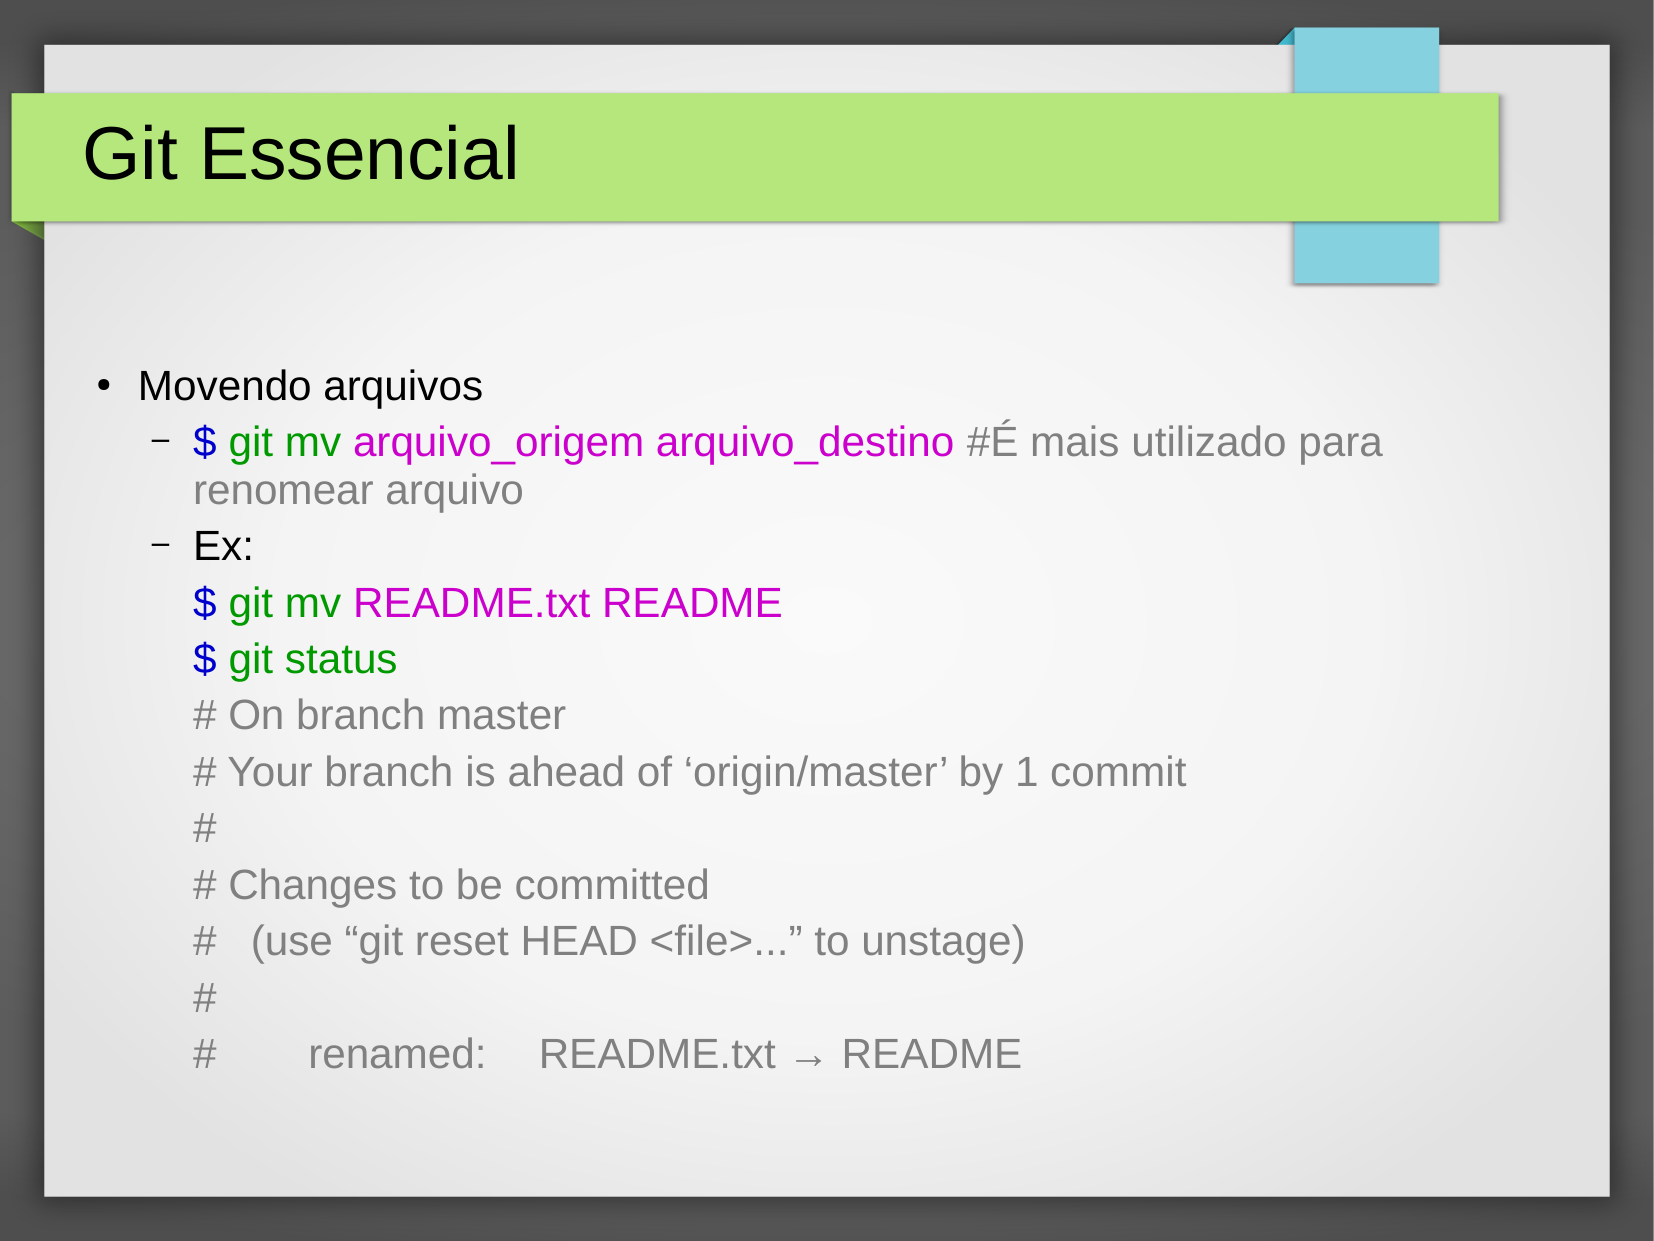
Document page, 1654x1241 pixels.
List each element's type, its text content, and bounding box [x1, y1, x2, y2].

list Movendo arquivos $ git mv arquivo_origem arquivo_destino #É mais utilizado para renomear arquivo Ex: $ git mv README.txt README $ git status # On branch master # Your branch is ahead of ‘origin/master’ by 1 commit # # Changes to be committed # (use “git reset HEAD <file>...” to unstage) # # renamed: README.txt → README [82, 360, 1571, 1080]
title Git Essencial [82, 94, 1264, 213]
picture [0, 0, 1654, 1241]
